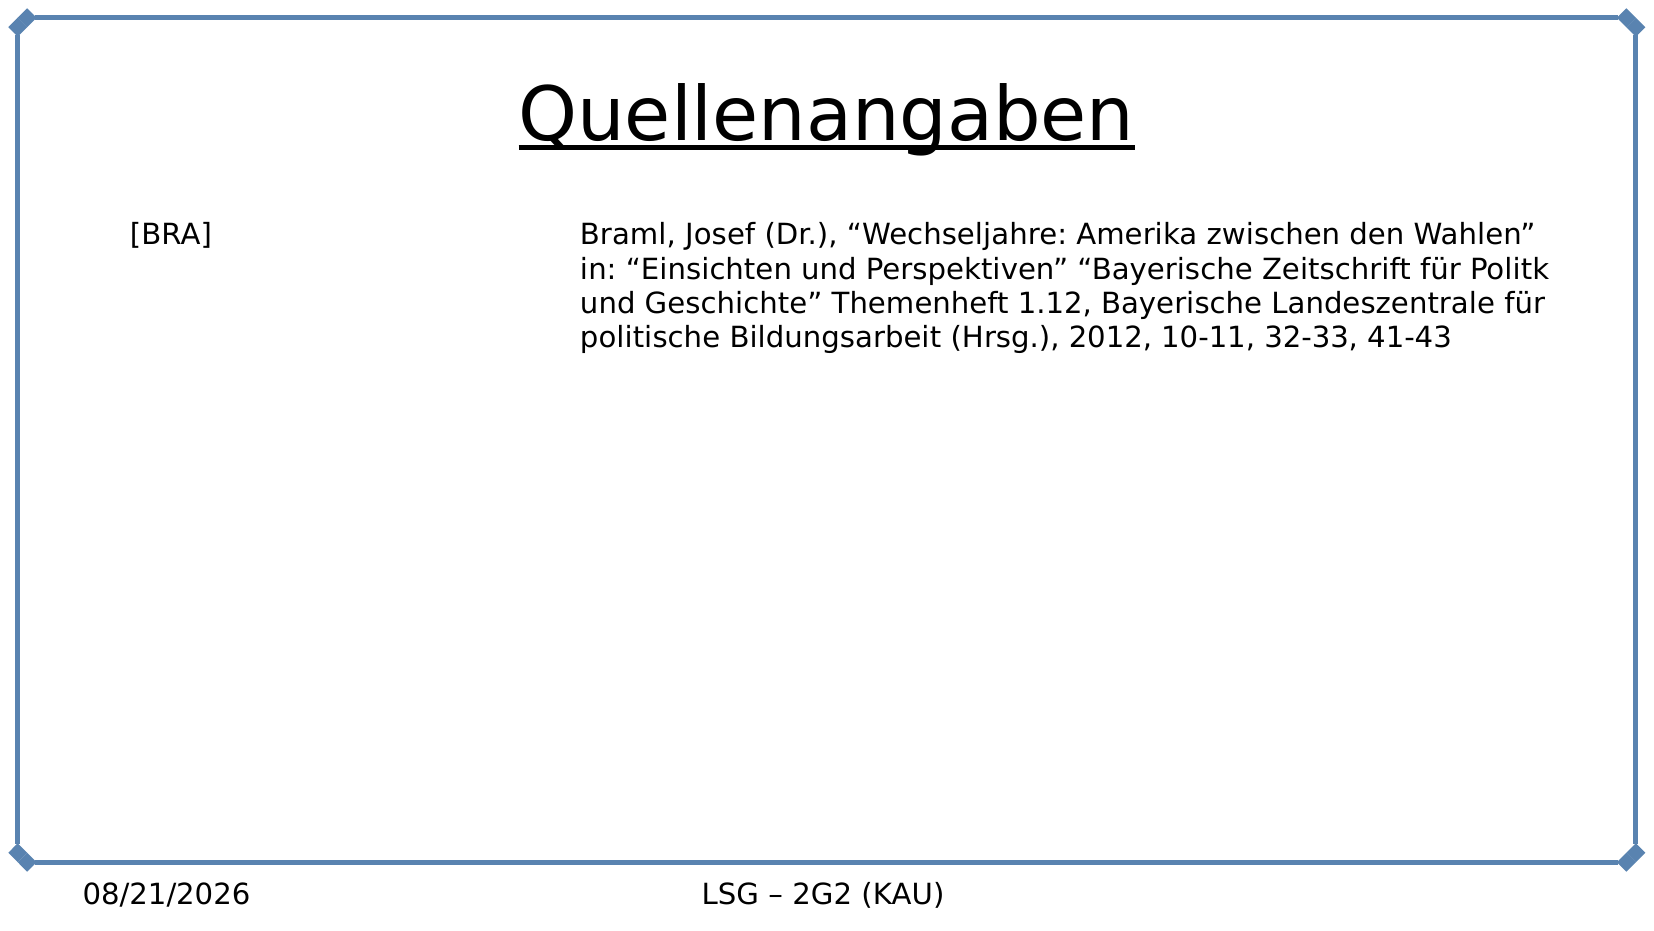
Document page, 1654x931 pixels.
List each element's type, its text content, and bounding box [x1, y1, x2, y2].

list [BRA] Braml, Josef (Dr.), “Wechseljahre: Amerika zwischen den Wahlen” in: “Einsichten und Perspektiven” “Bayerische Zeitschrift für Politk und Geschichte” Themenheft 1.12, Bayerische Landeszentrale für politische Bildungsarbeit (Hrsg.), 2012, 10-11, 32-33, 41-43 [82, 217, 1571, 758]
title Quellenangaben [82, 37, 1571, 193]
